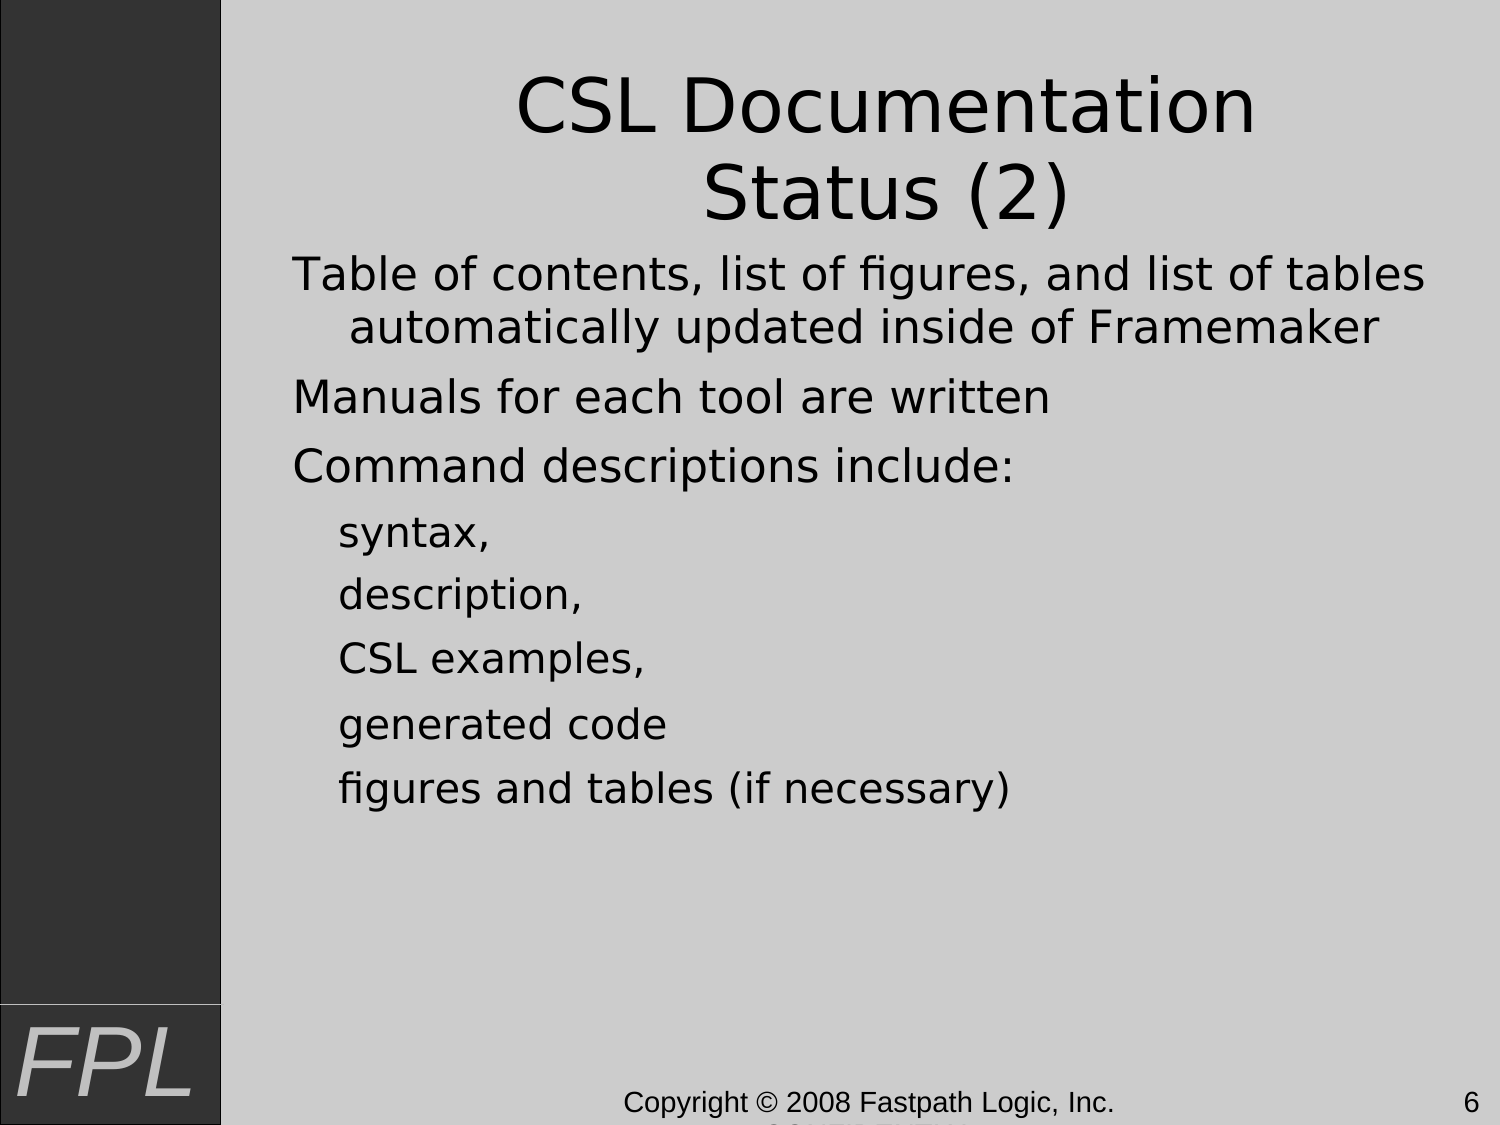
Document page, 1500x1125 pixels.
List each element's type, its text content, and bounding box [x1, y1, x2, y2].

title CSL Documentation Status (2) [387, 52, 1388, 247]
list Table of contents, list of figures, and list of tables automatically updated inside of Framemaker Manuals for each tool are written Command descriptions include: syntax, description, CSL examples, generated code figures and tables (if necessary) [292, 247, 1483, 1070]
